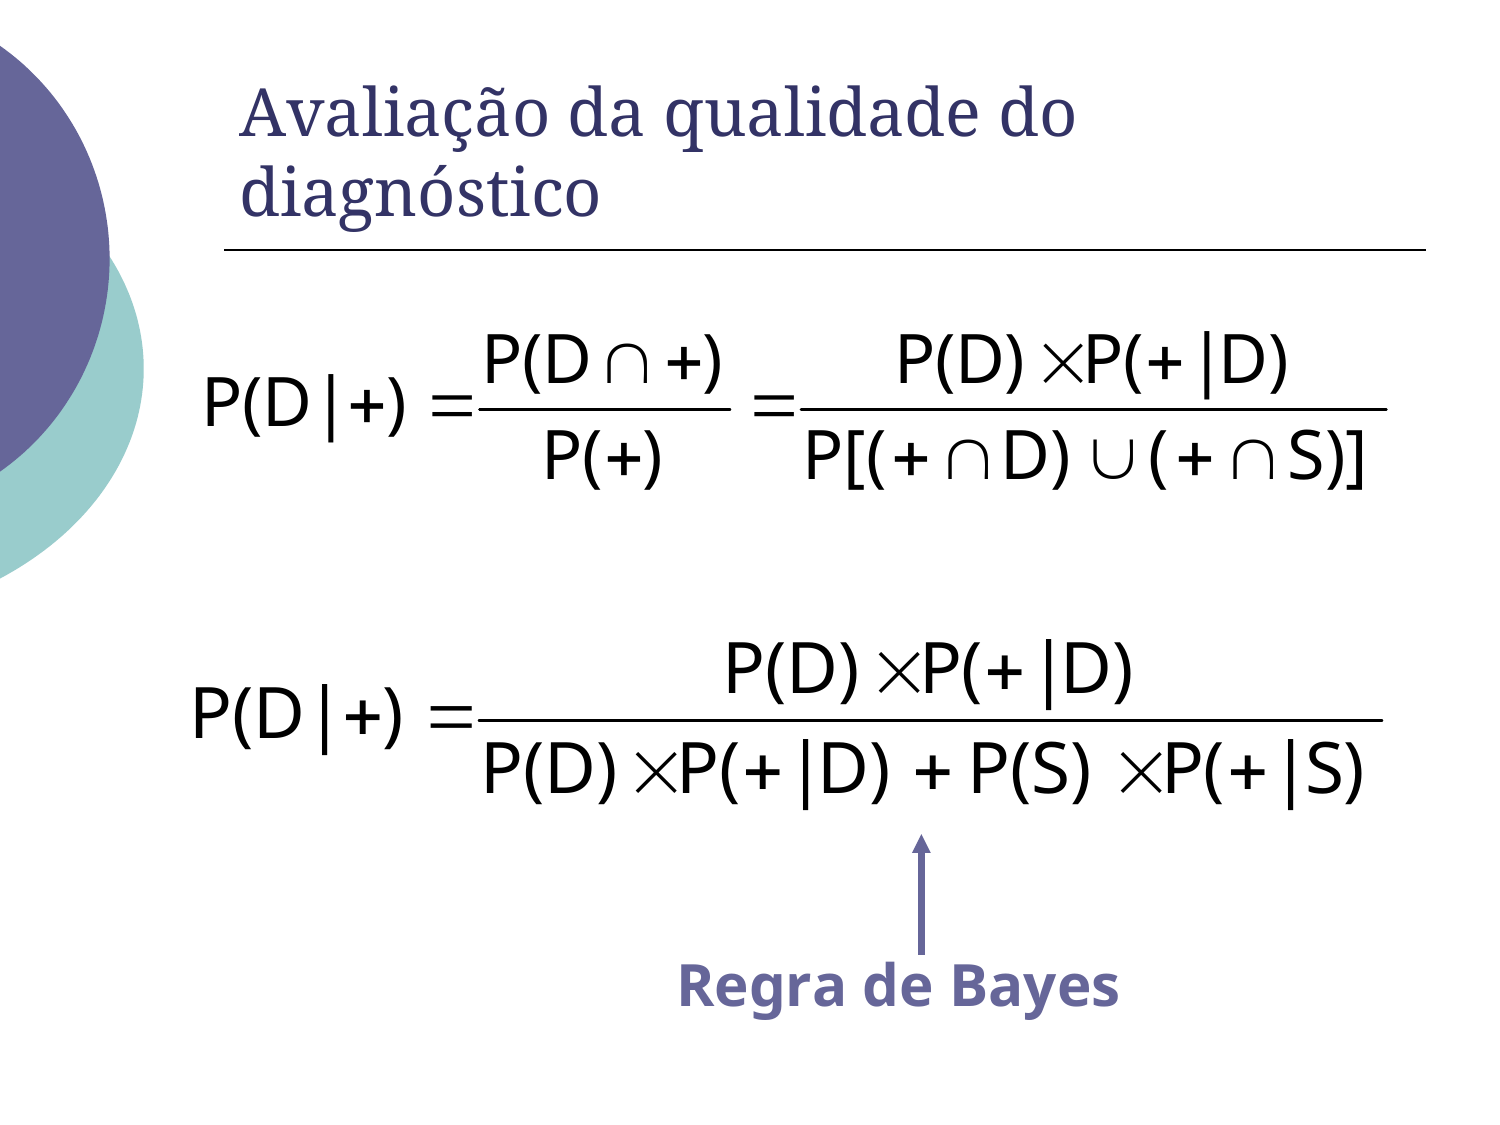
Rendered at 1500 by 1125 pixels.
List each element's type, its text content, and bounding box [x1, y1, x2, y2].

chart [194, 314, 1400, 505]
title Avaliação da qualidade do diagnóstico [224, 49, 1425, 237]
text_box Regra de Bayes [661, 940, 1288, 1027]
chart [183, 621, 1395, 820]
